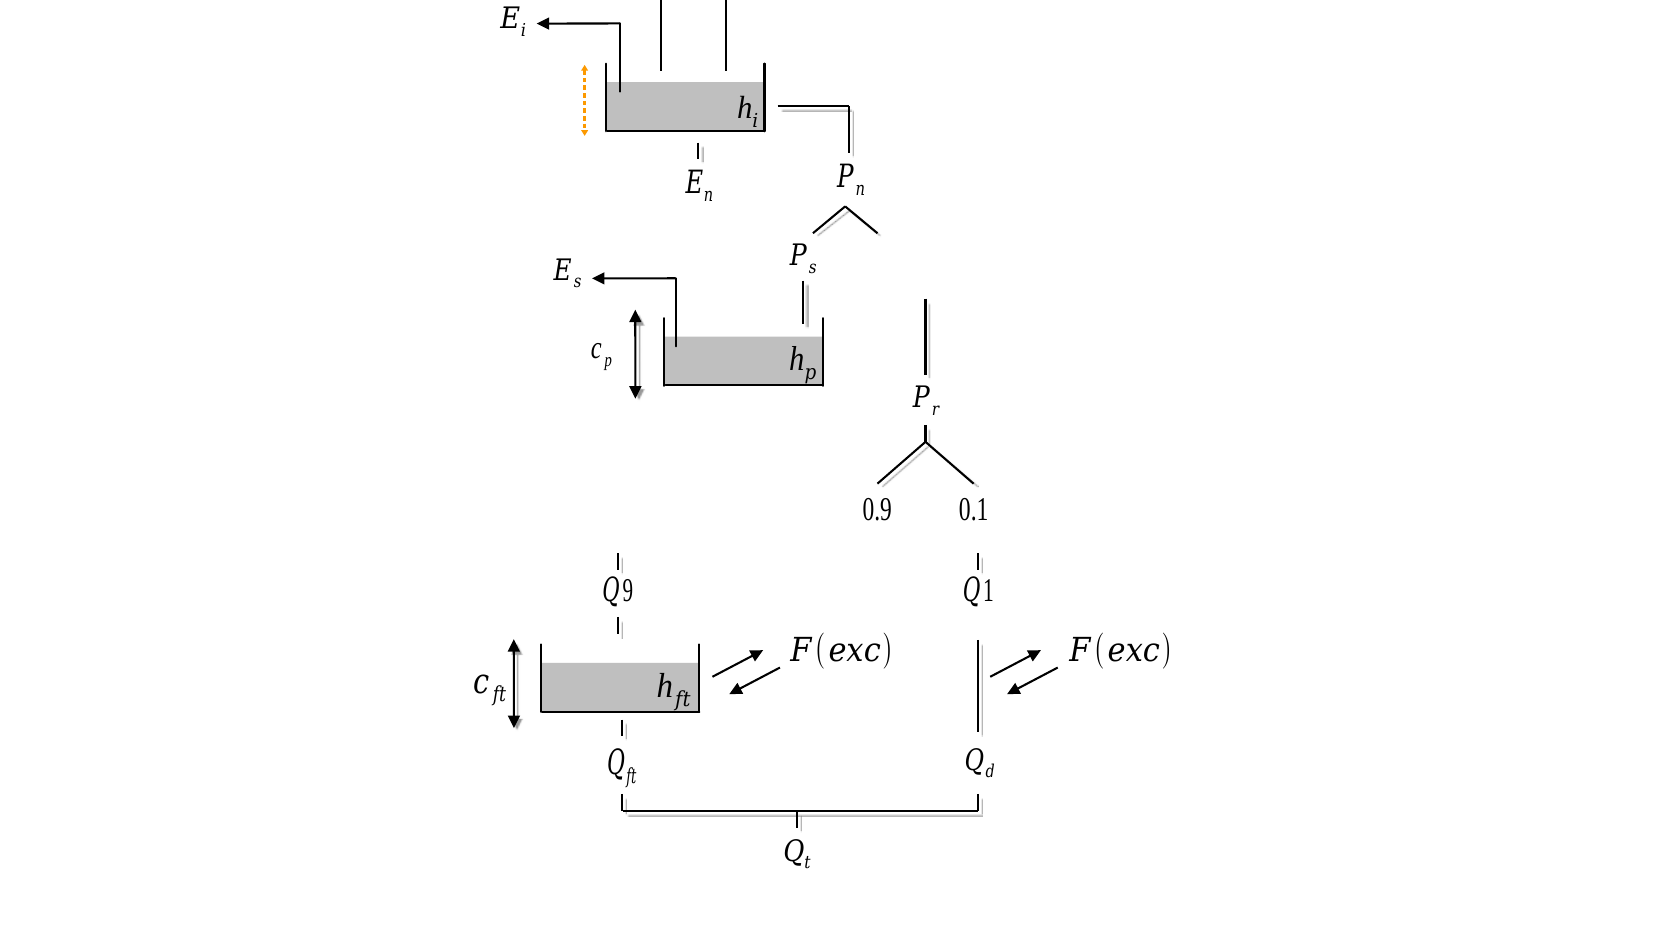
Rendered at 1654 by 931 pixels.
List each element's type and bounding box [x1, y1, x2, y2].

chart [465, 662, 514, 707]
chart [597, 572, 639, 610]
chart [952, 491, 995, 529]
text_box [665, 336, 822, 384]
chart [545, 254, 587, 292]
chart [601, 744, 643, 788]
chart [781, 340, 825, 384]
chart [491, 2, 534, 40]
chart [678, 164, 720, 206]
chart [648, 667, 701, 711]
chart [782, 239, 824, 277]
chart [958, 744, 1000, 782]
chart [729, 90, 767, 132]
chart [904, 381, 947, 419]
chart [584, 330, 619, 372]
chart [776, 835, 818, 873]
chart [957, 572, 999, 610]
chart [1059, 629, 1180, 671]
text_box [542, 662, 698, 711]
chart [829, 158, 871, 200]
chart [780, 629, 901, 671]
chart [856, 491, 899, 529]
text_box [607, 82, 763, 130]
